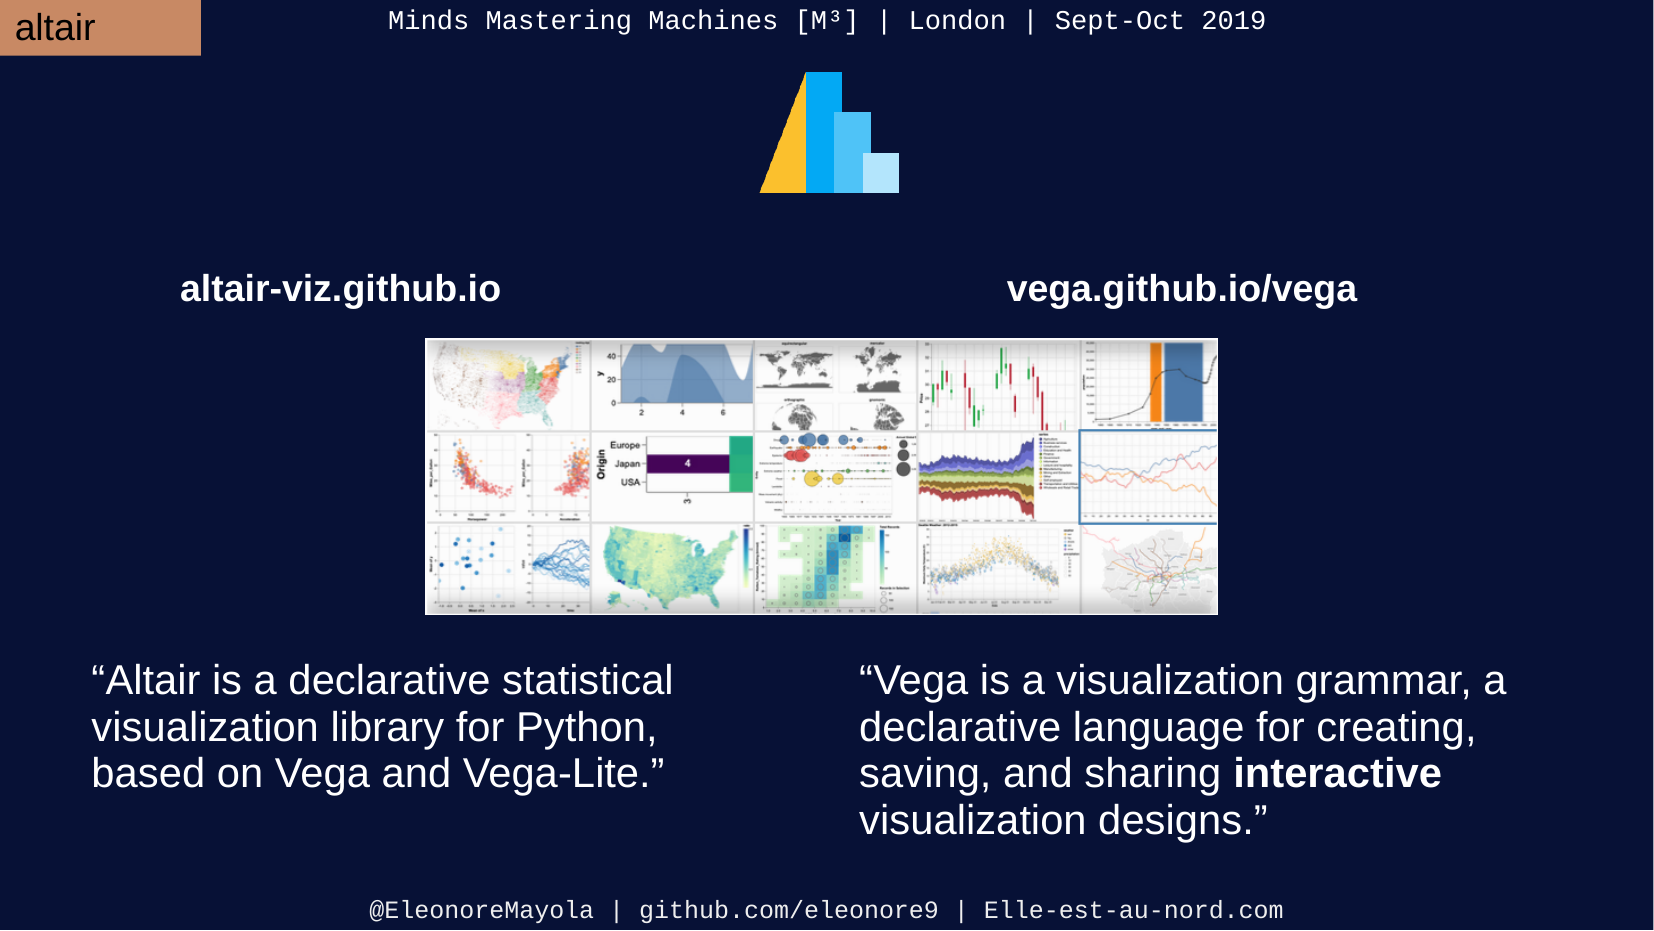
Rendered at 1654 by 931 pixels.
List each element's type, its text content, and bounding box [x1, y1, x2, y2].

picture [425, 338, 1218, 615]
text_box Minds Mastering Machines [M³] | London | Sept-Oct 2019 [265, 0, 1388, 60]
text_box altair-viz.github.io [165, 259, 517, 319]
text_box altair [0, 0, 201, 56]
text_box “Vega is a visualization grammar, a declarative language for creating, saving, and sharing interactive visualization designs.” [844, 649, 1565, 875]
text_box “Altair is a declarative statistical visualization library for Python, based on Vega and Vega-Lite.” [76, 649, 739, 886]
text_box vega.github.io/vega [992, 259, 1373, 319]
text_box @EleonoreMayola | github.com/eleonore9 | Elle-est-au-nord.com [295, 862, 1359, 931]
picture [748, 51, 910, 213]
